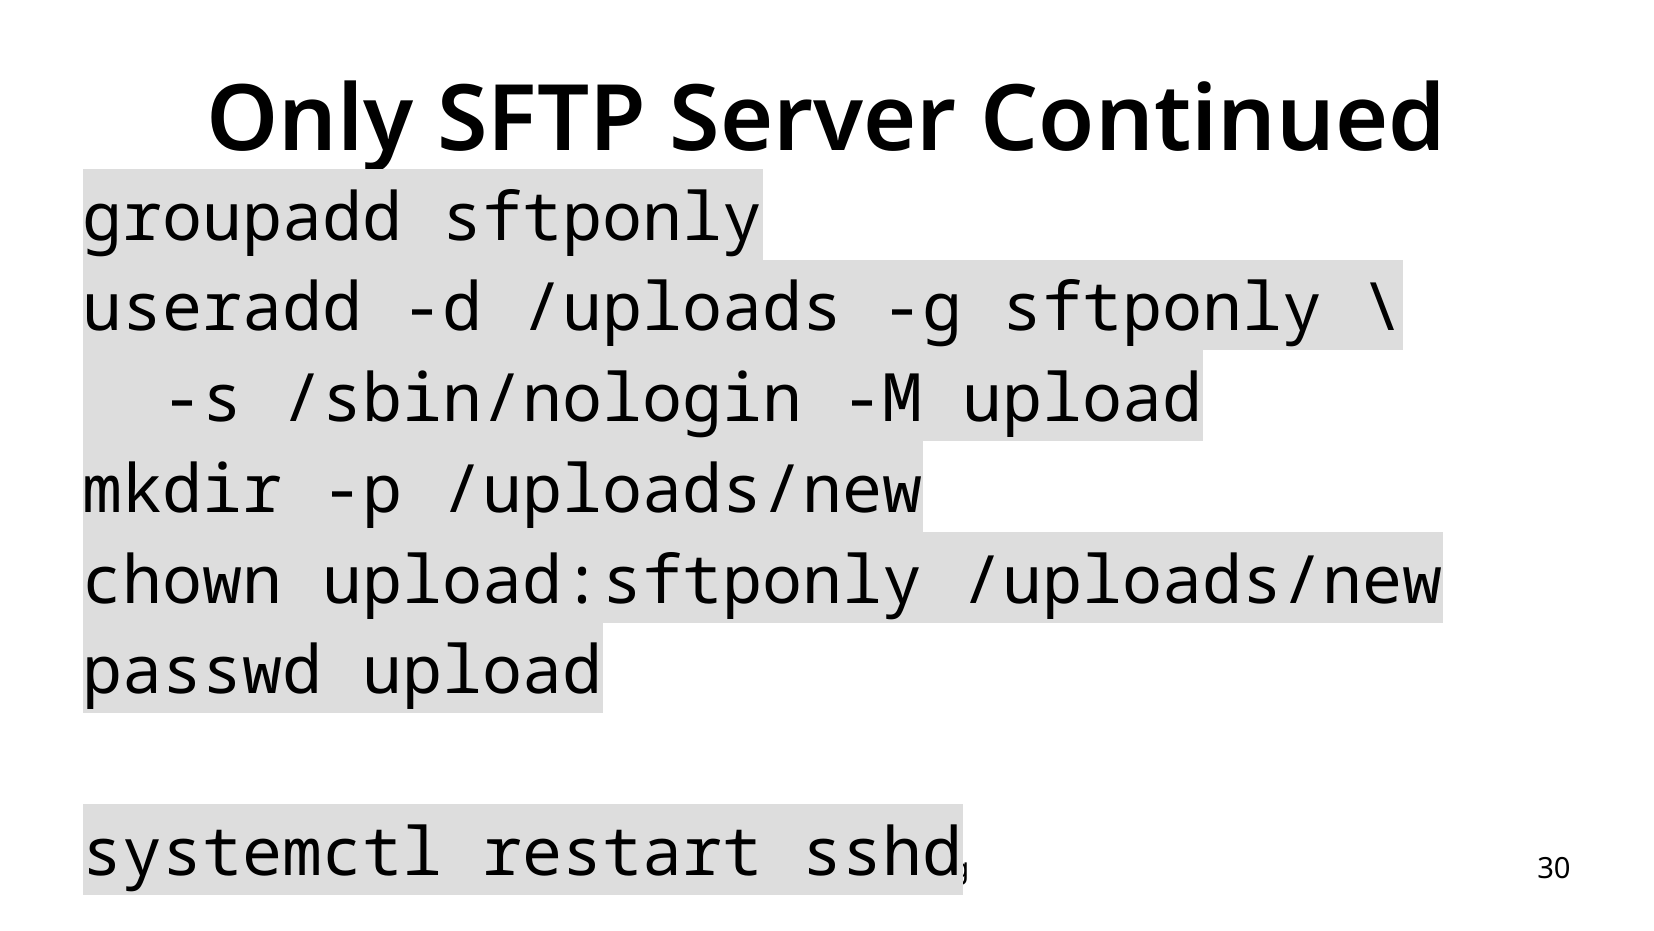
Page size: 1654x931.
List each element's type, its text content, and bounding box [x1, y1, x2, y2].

title Only SFTP Server Continued [82, 37, 1571, 168]
subtitle groupadd sftponly useradd -d /uploads -g sftponly \ -s /sbin/nologin -M upload mkdir -p /uploads/new chown upload:sftponly /uploads/new passwd upload systemctl restart sshd [82, 168, 1571, 841]
